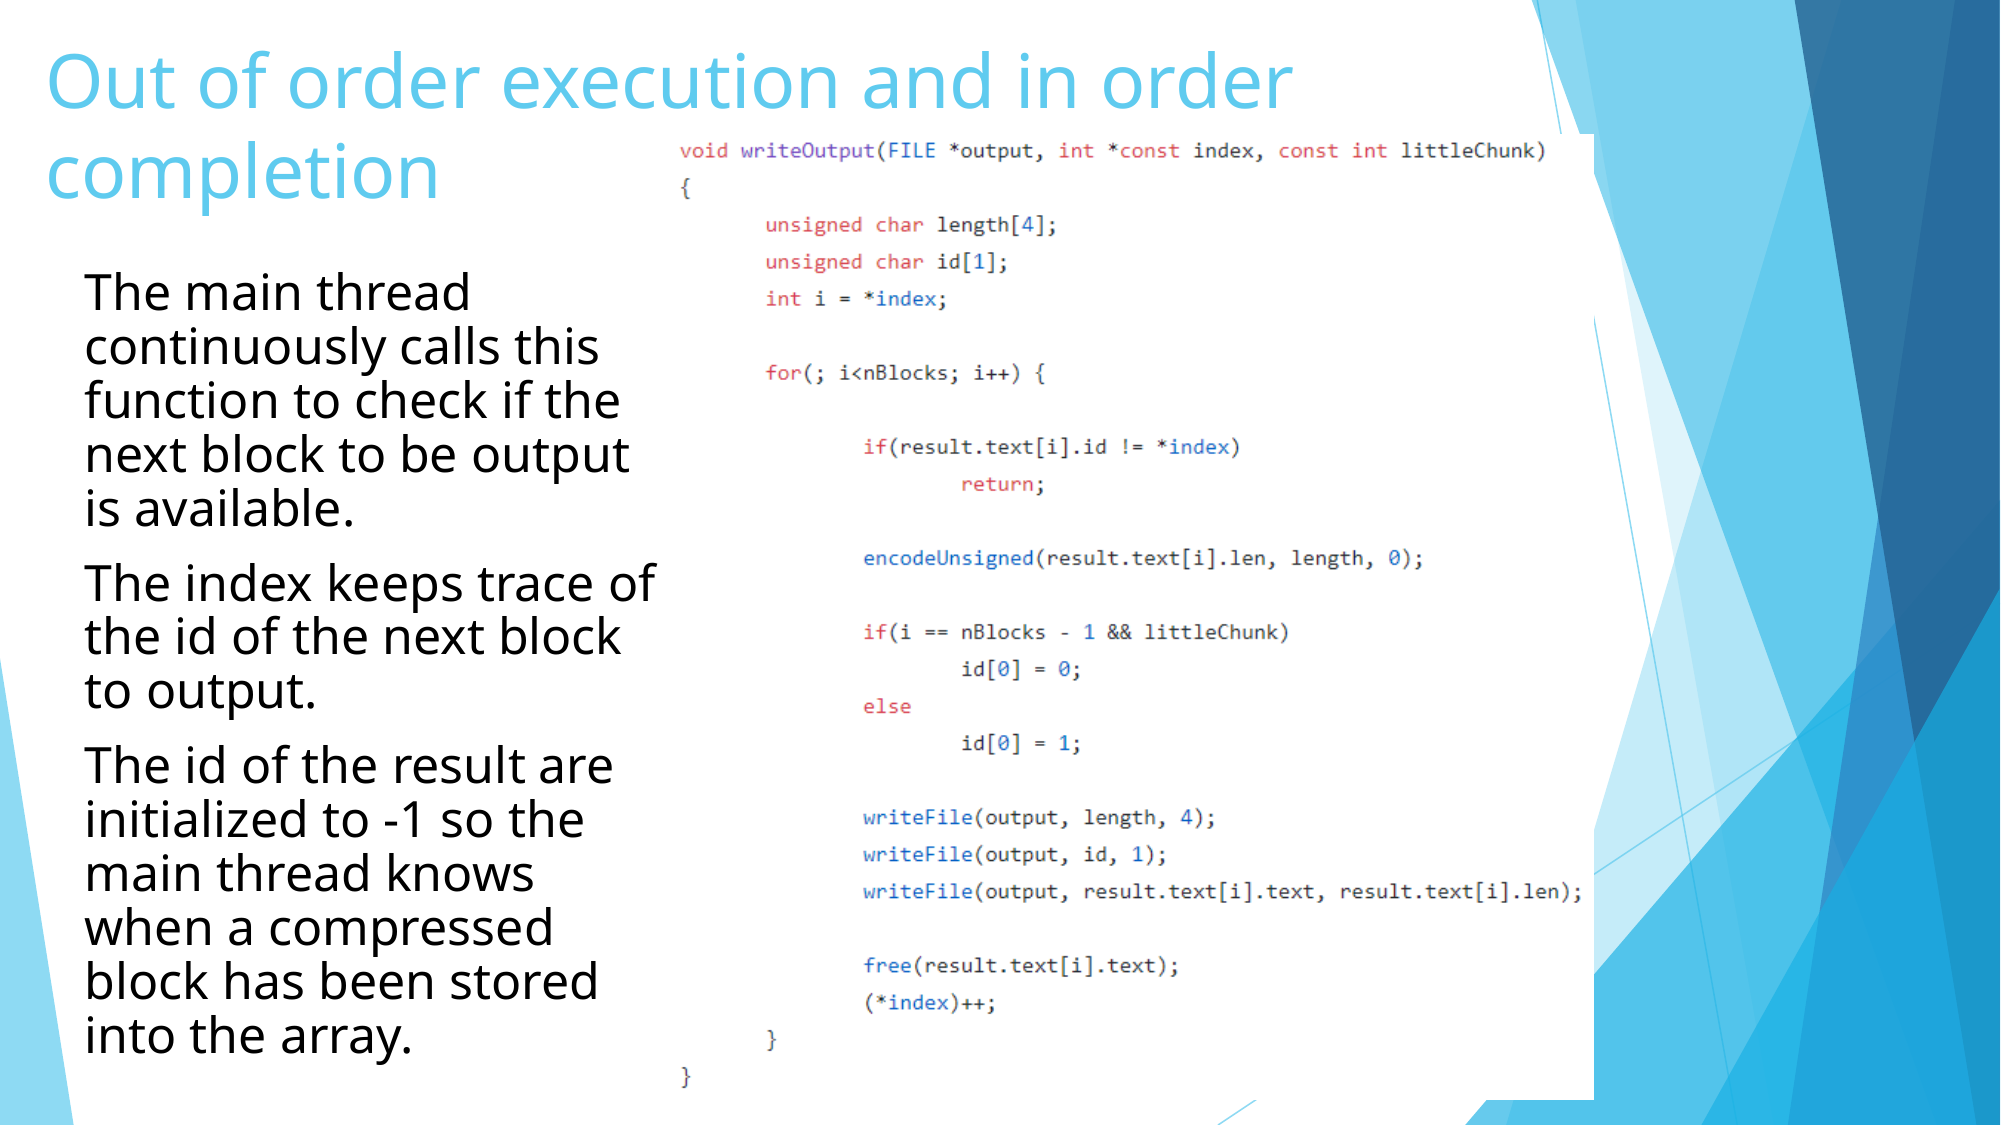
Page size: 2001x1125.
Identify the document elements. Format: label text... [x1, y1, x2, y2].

list The main thread continuously calls this function to check if the next block to be output is available. The index keeps trace of the id of the next block to output. The id of the result are initialized to -1 so the main thread knows when a compressed block has been stored into the array. [69, 259, 671, 1100]
title Out of order execution and in order completion [30, 25, 1441, 243]
picture [671, 134, 1594, 1100]
